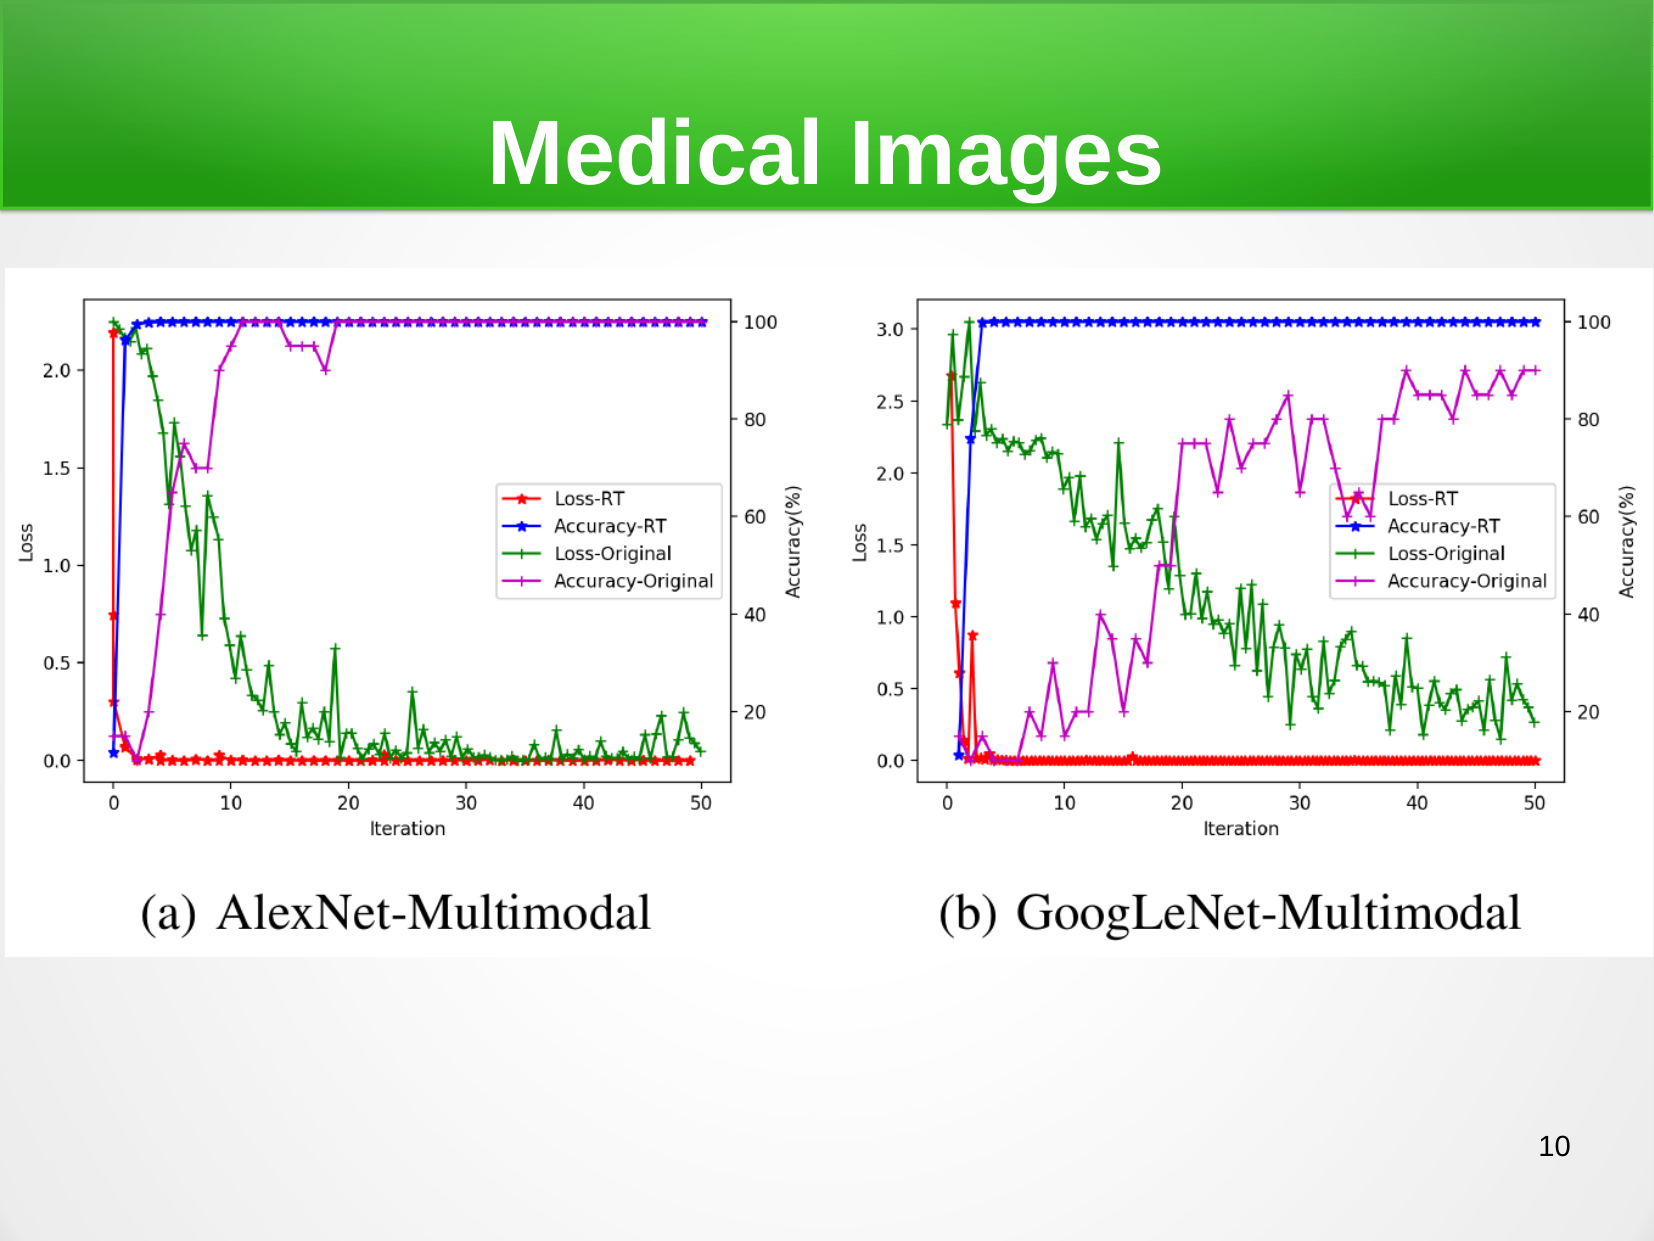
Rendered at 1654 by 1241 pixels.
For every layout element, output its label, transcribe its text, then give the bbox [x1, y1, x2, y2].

picture [5, 268, 1654, 957]
title Medical Images [82, 49, 1571, 257]
